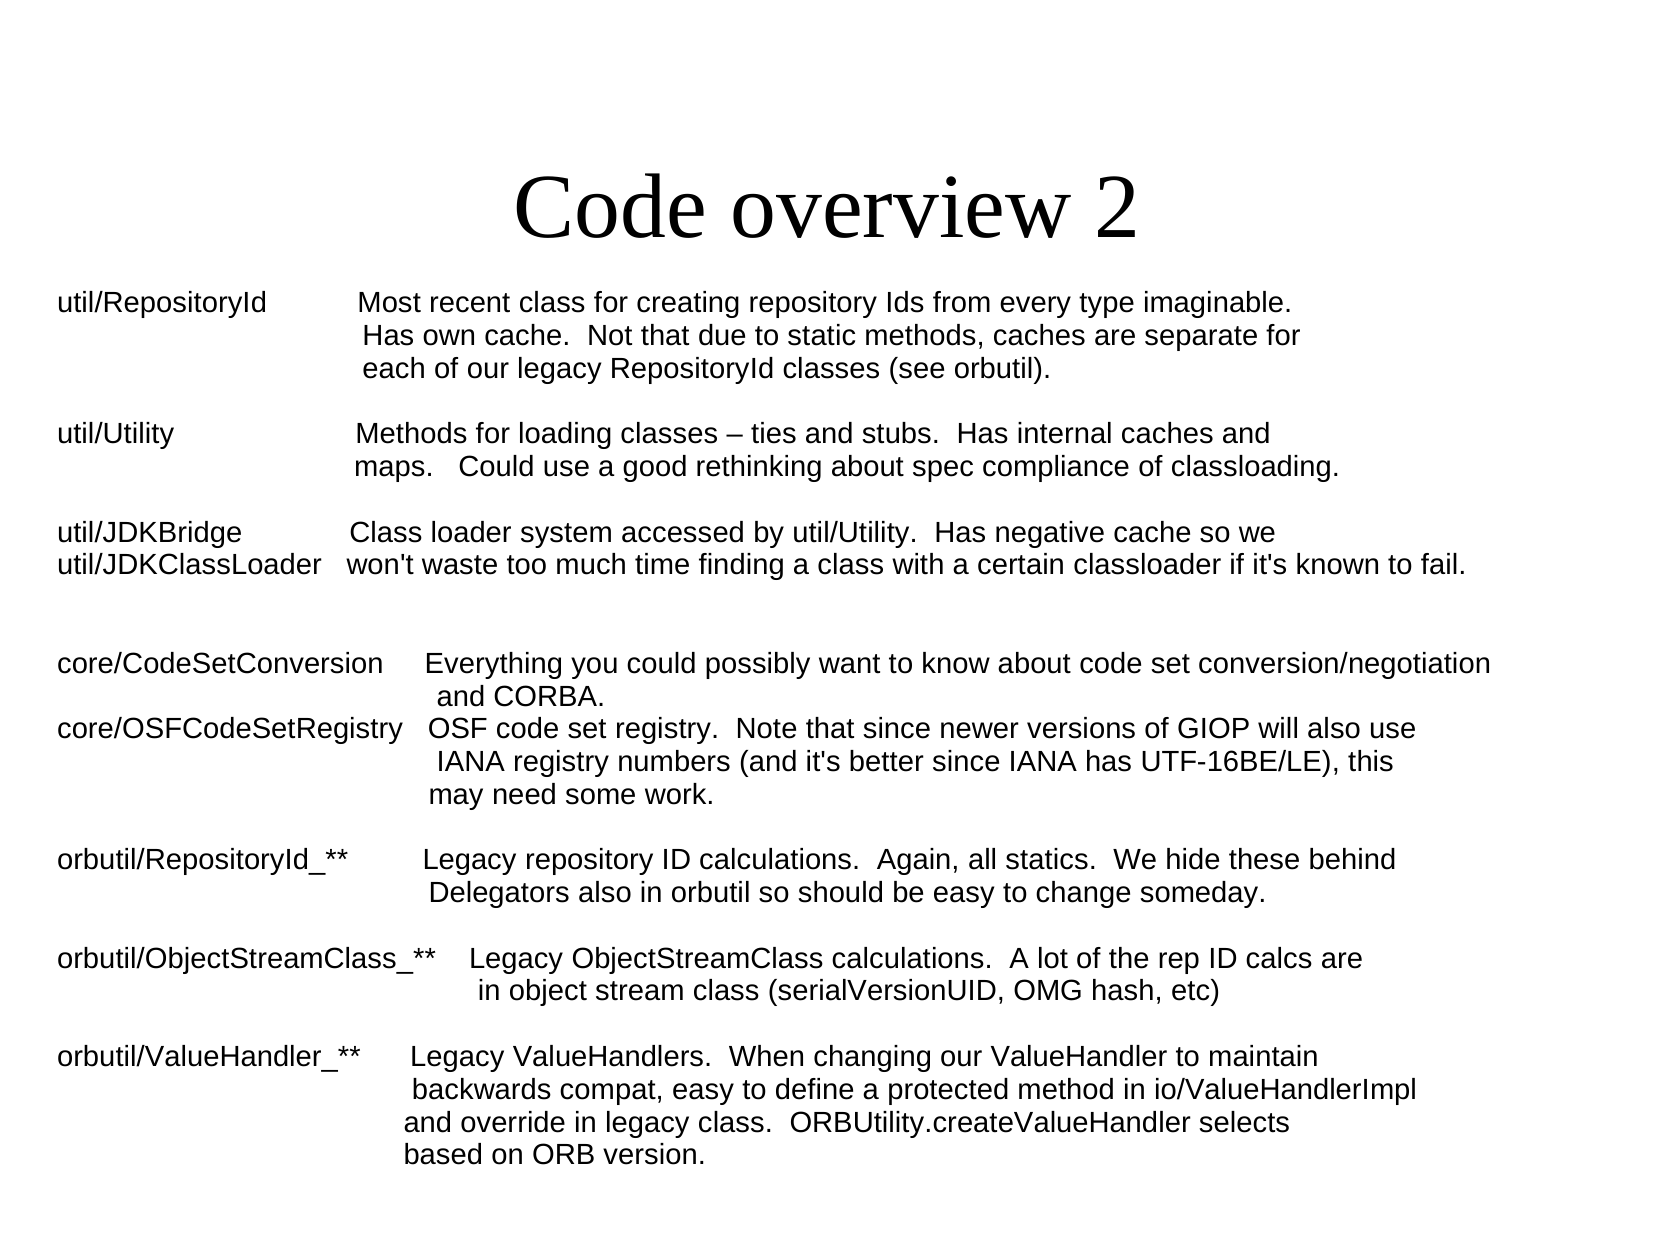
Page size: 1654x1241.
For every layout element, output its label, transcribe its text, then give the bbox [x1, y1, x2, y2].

title Code overview 2 [121, 102, 1534, 286]
text_box util/RepositoryId Most recent class for creating repository Ids from every type imaginable. Has own cache. Not that due to static methods, caches are separate for each of our legacy RepositoryId classes (see orbutil). util/Utility Methods for loading classes – ties and stubs. Has internal caches and maps. Could use a good rethinking about spec compliance of classloading. util/JDKBridge Class loader system accessed by util/Utility. Has negative cache so we util/JDKClassLoader won't waste too much time finding a class with a certain classloader if it's known to fail. core/CodeSetConversion Everything you could possibly want to know about code set conversion/negotiation and CORBA. core/OSFCodeSetRegistry OSF code set registry. Note that since newer versions of GIOP will also use IANA registry numbers (and it's better since IANA has UTF-16BE/LE), this may need some work. orbutil/RepositoryId_** Legacy repository ID calculations. Again, all statics. We hide these behind Delegators also in orbutil so should be easy to change someday. orbutil/ObjectStreamClass_** Legacy ObjectStreamClass calculations. A lot of the rep ID calcs are in object stream class (serialVersionUID, OMG hash, etc) orbutil/ValueHandler_** Legacy ValueHandlers. When changing our ValueHandler to maintain backwards compat, easy to define a protected method in io/ValueHandlerImpl and override in legacy class. ORBUtility.createValueHandler selects based on ORB version. [57, 286, 1578, 1241]
